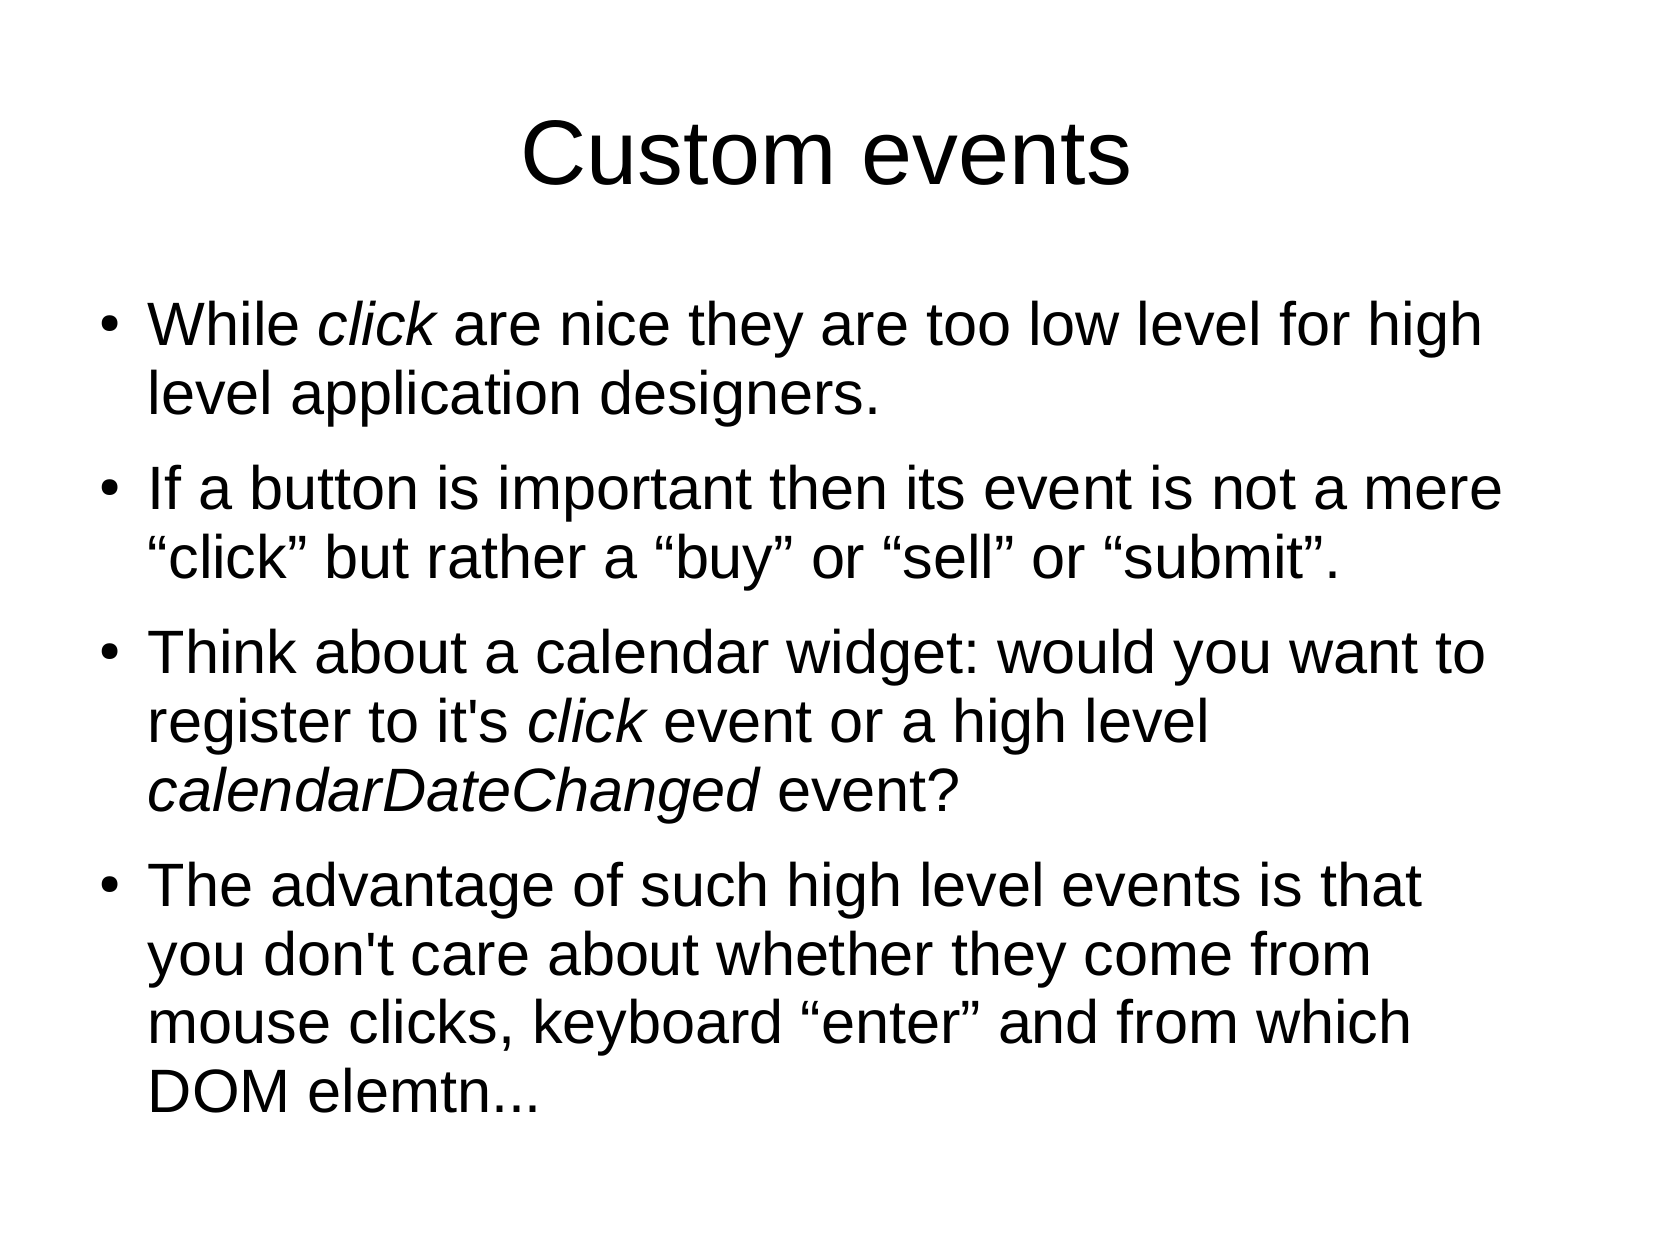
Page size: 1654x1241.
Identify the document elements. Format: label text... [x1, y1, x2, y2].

title Custom events [82, 49, 1571, 257]
list While click are nice they are too low level for high level application designers. If a button is important then its event is not a mere “click” but rather a “buy” or “sell” or “submit”. Think about a calendar widget: would you want to register to it's click event or a high level calendarDateChanged event? The advantage of such high level events is that you don't care about whether they come from mouse clicks, keyboard “enter” and from which DOM elemtn... [82, 290, 1538, 1141]
